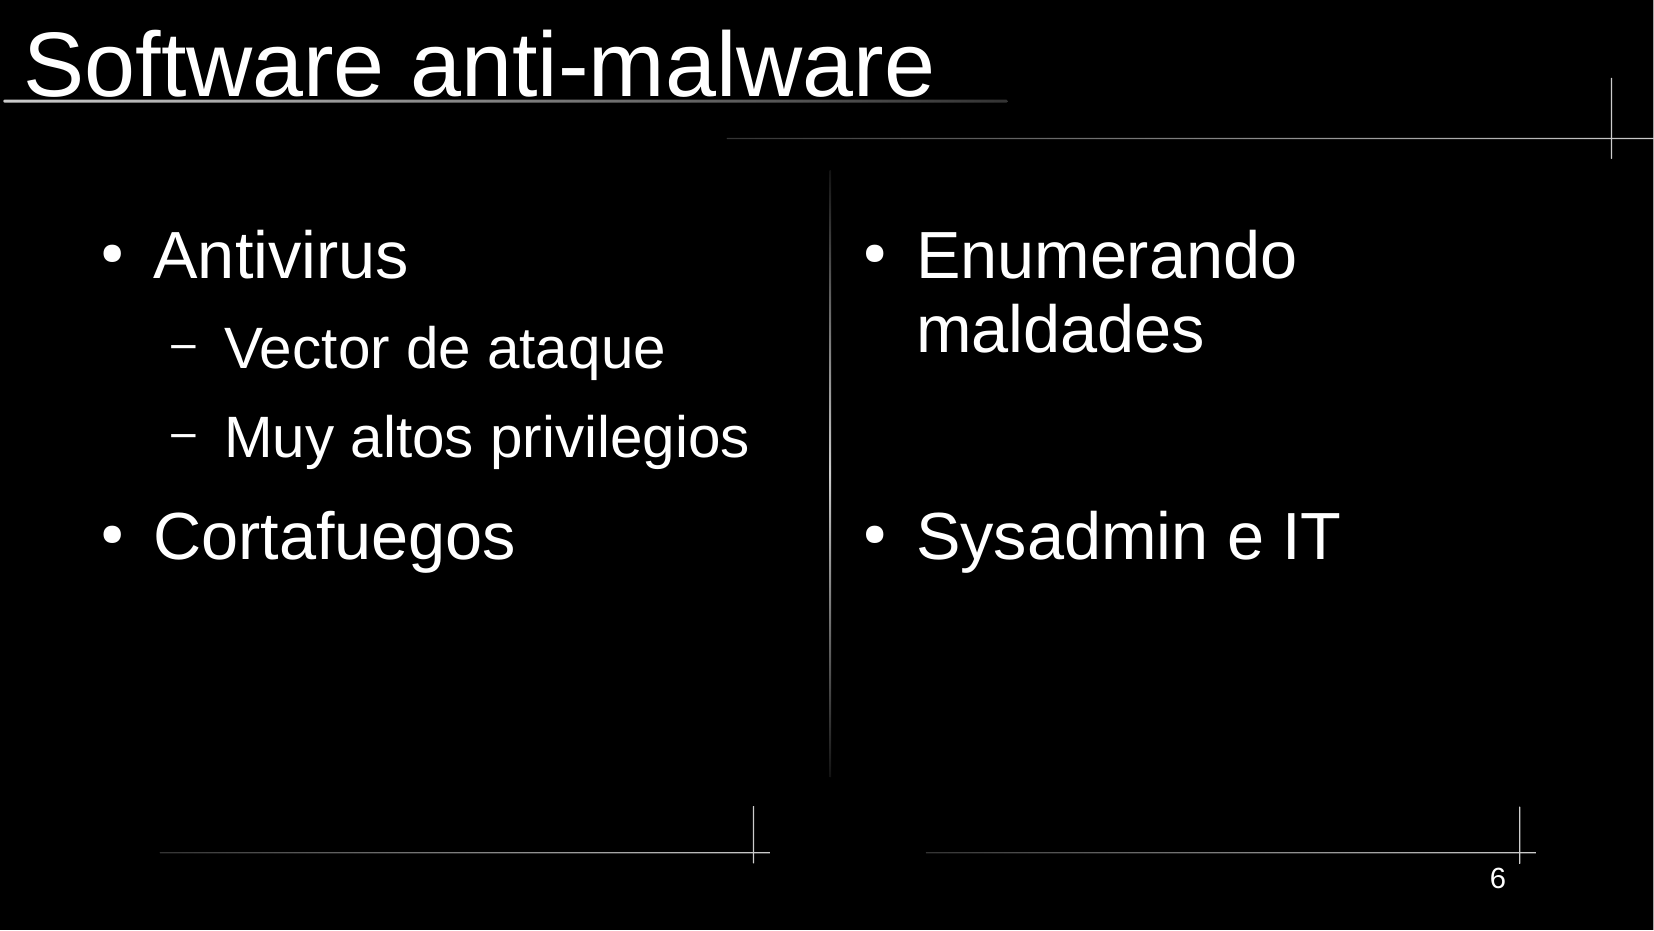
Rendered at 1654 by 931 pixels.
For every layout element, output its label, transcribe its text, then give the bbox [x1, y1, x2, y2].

title Software anti-malware [23, 11, 1589, 119]
list Enumerando maldades [845, 217, 1572, 475]
list Antivirus Vector de ataque Muy altos privilegios Cortafuegos [82, 217, 809, 758]
list Sysadmin e IT [845, 499, 1572, 757]
